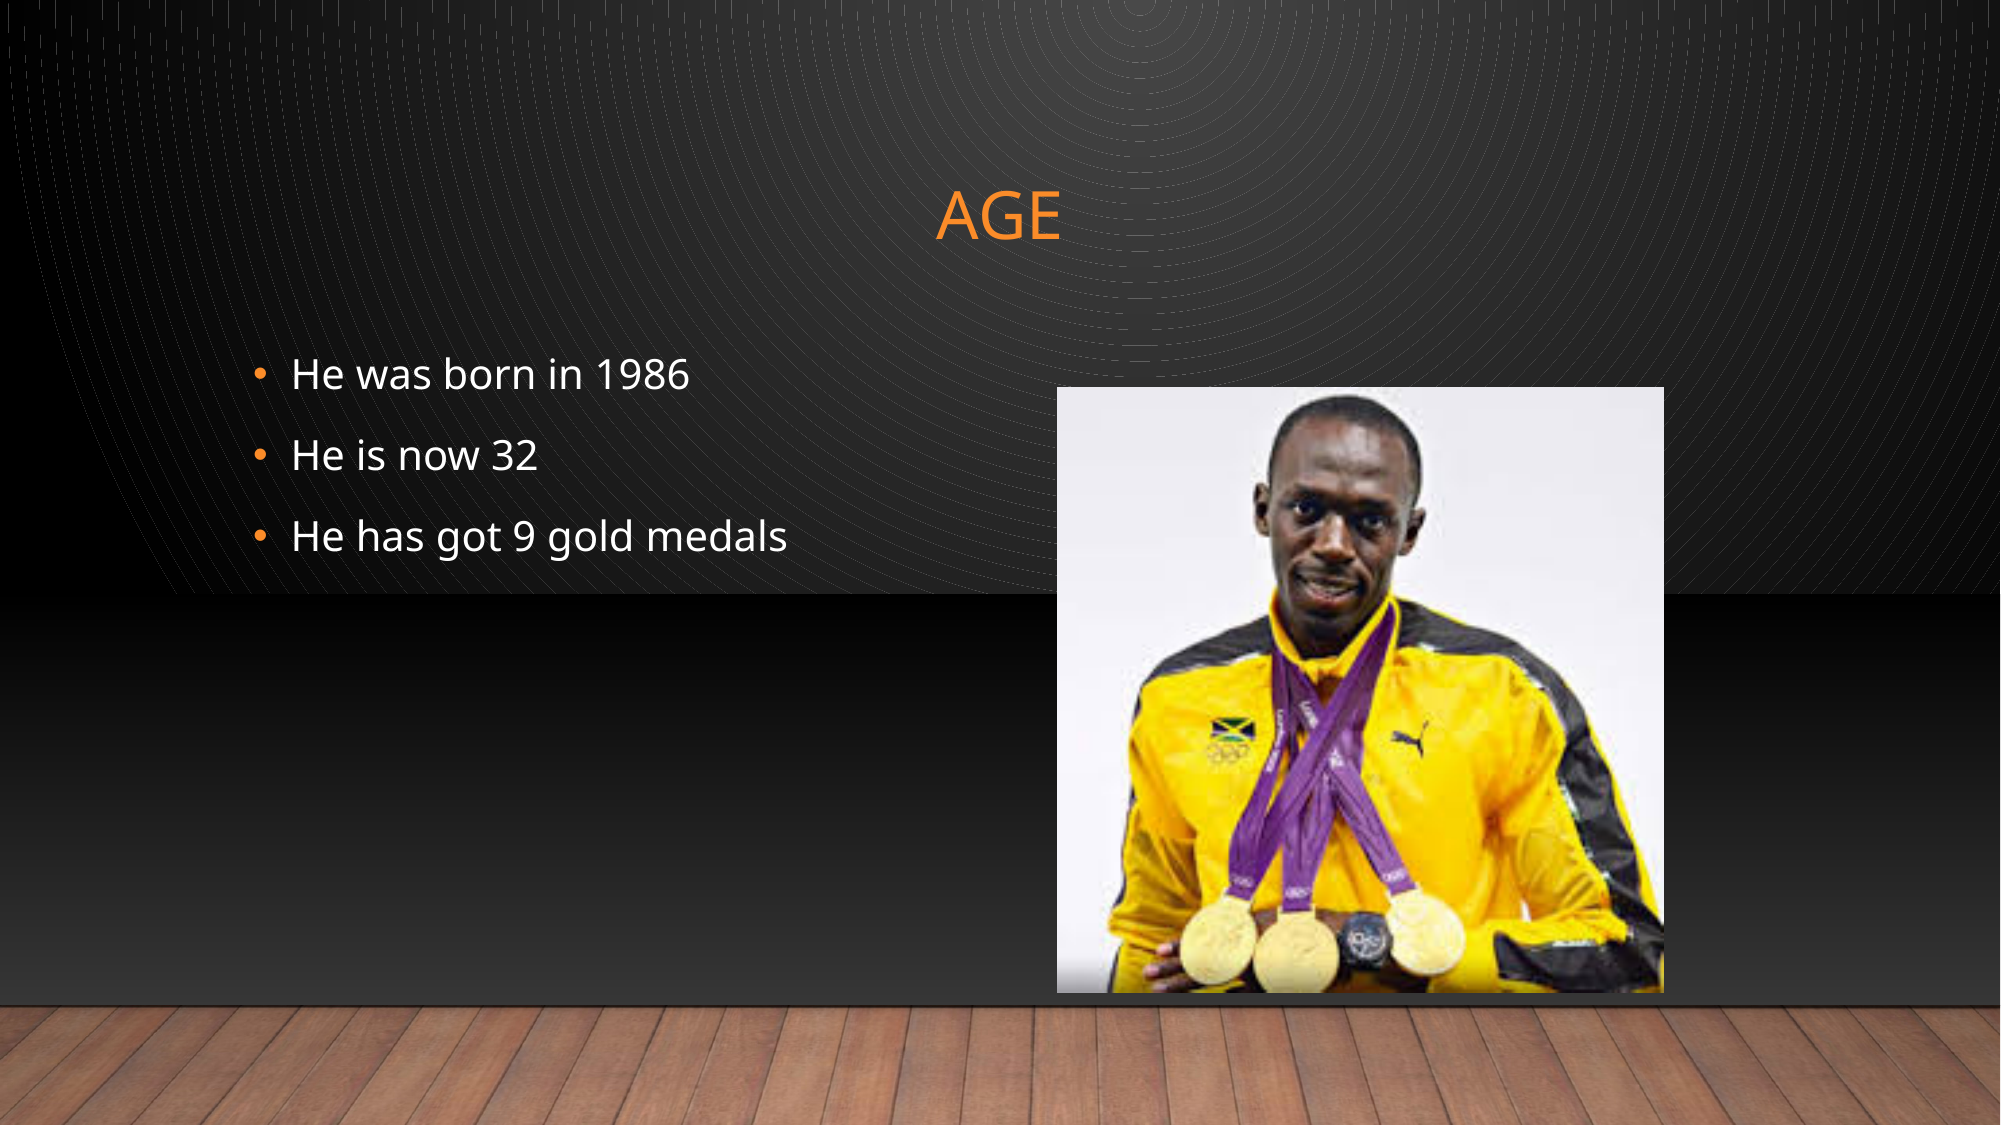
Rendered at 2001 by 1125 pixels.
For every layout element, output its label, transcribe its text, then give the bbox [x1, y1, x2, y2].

title Age [238, 131, 1763, 305]
picture [1057, 387, 1664, 994]
list He was born in 1986 He is now 32 He has got 9 gold medals [238, 330, 1763, 897]
